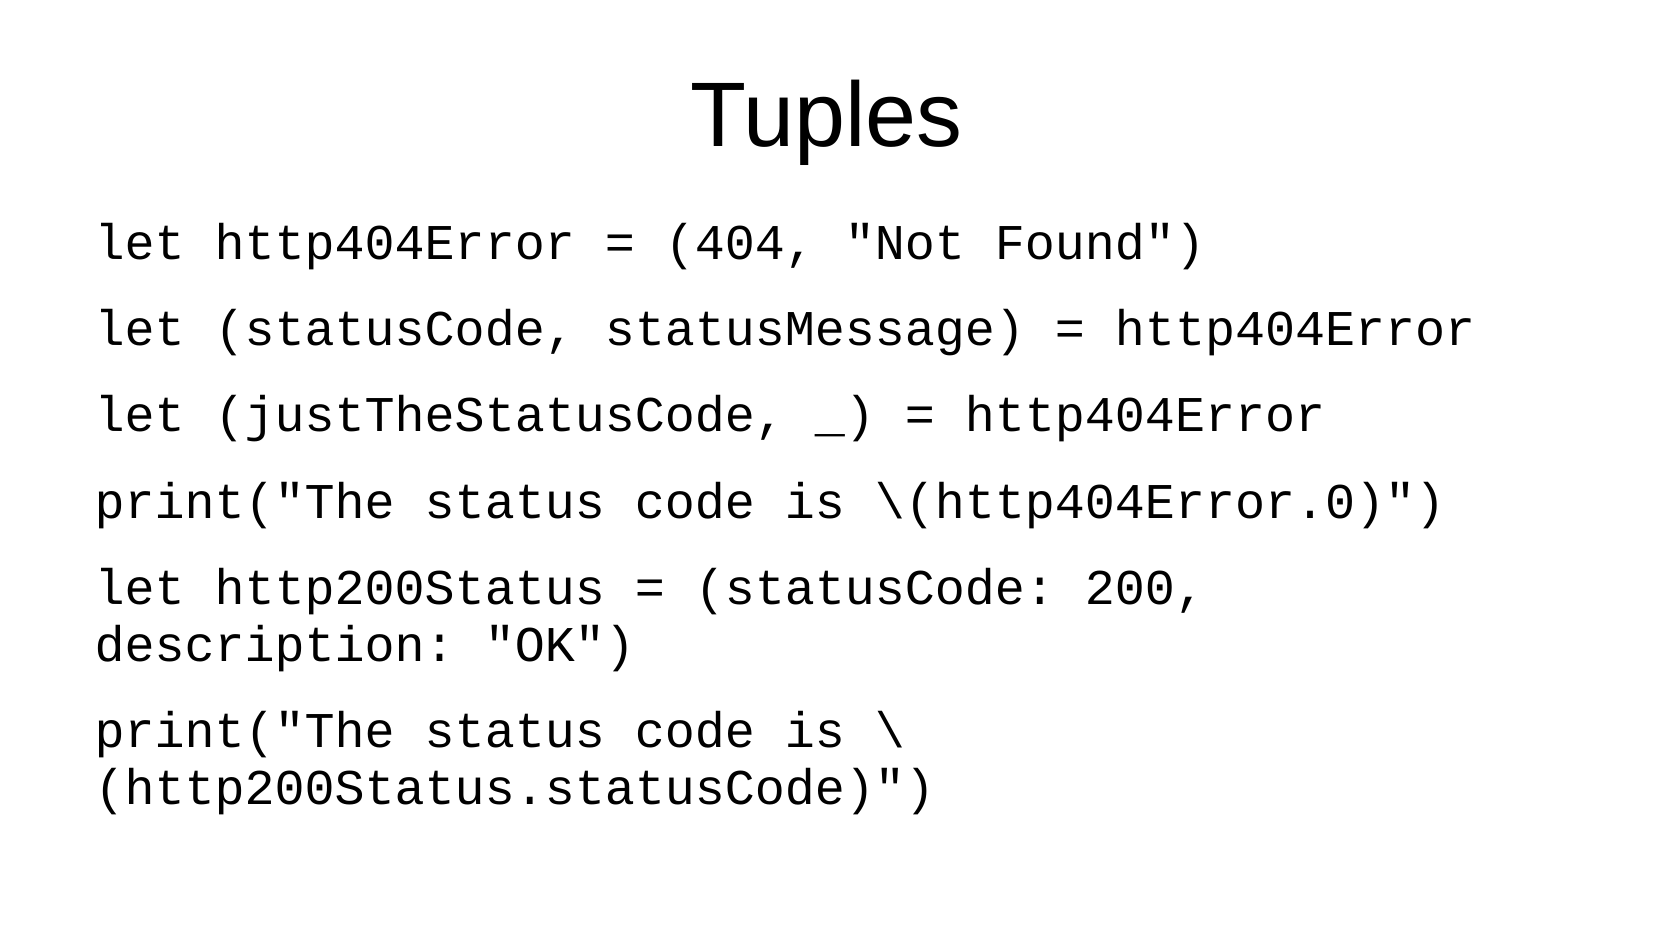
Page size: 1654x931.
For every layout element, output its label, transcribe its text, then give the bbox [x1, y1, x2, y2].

list let http404Error = (404, "Not Found") let (statusCode, statusMessage) = http404Error let (justTheStatusCode, _) = http404Error print("The status code is \(http404Error.0)") let http200Status = (statusCode: 200, description: "OK") print("The status code is \(http200Status.statusCode)") [94, 217, 1583, 863]
title Tuples [82, 37, 1571, 193]
